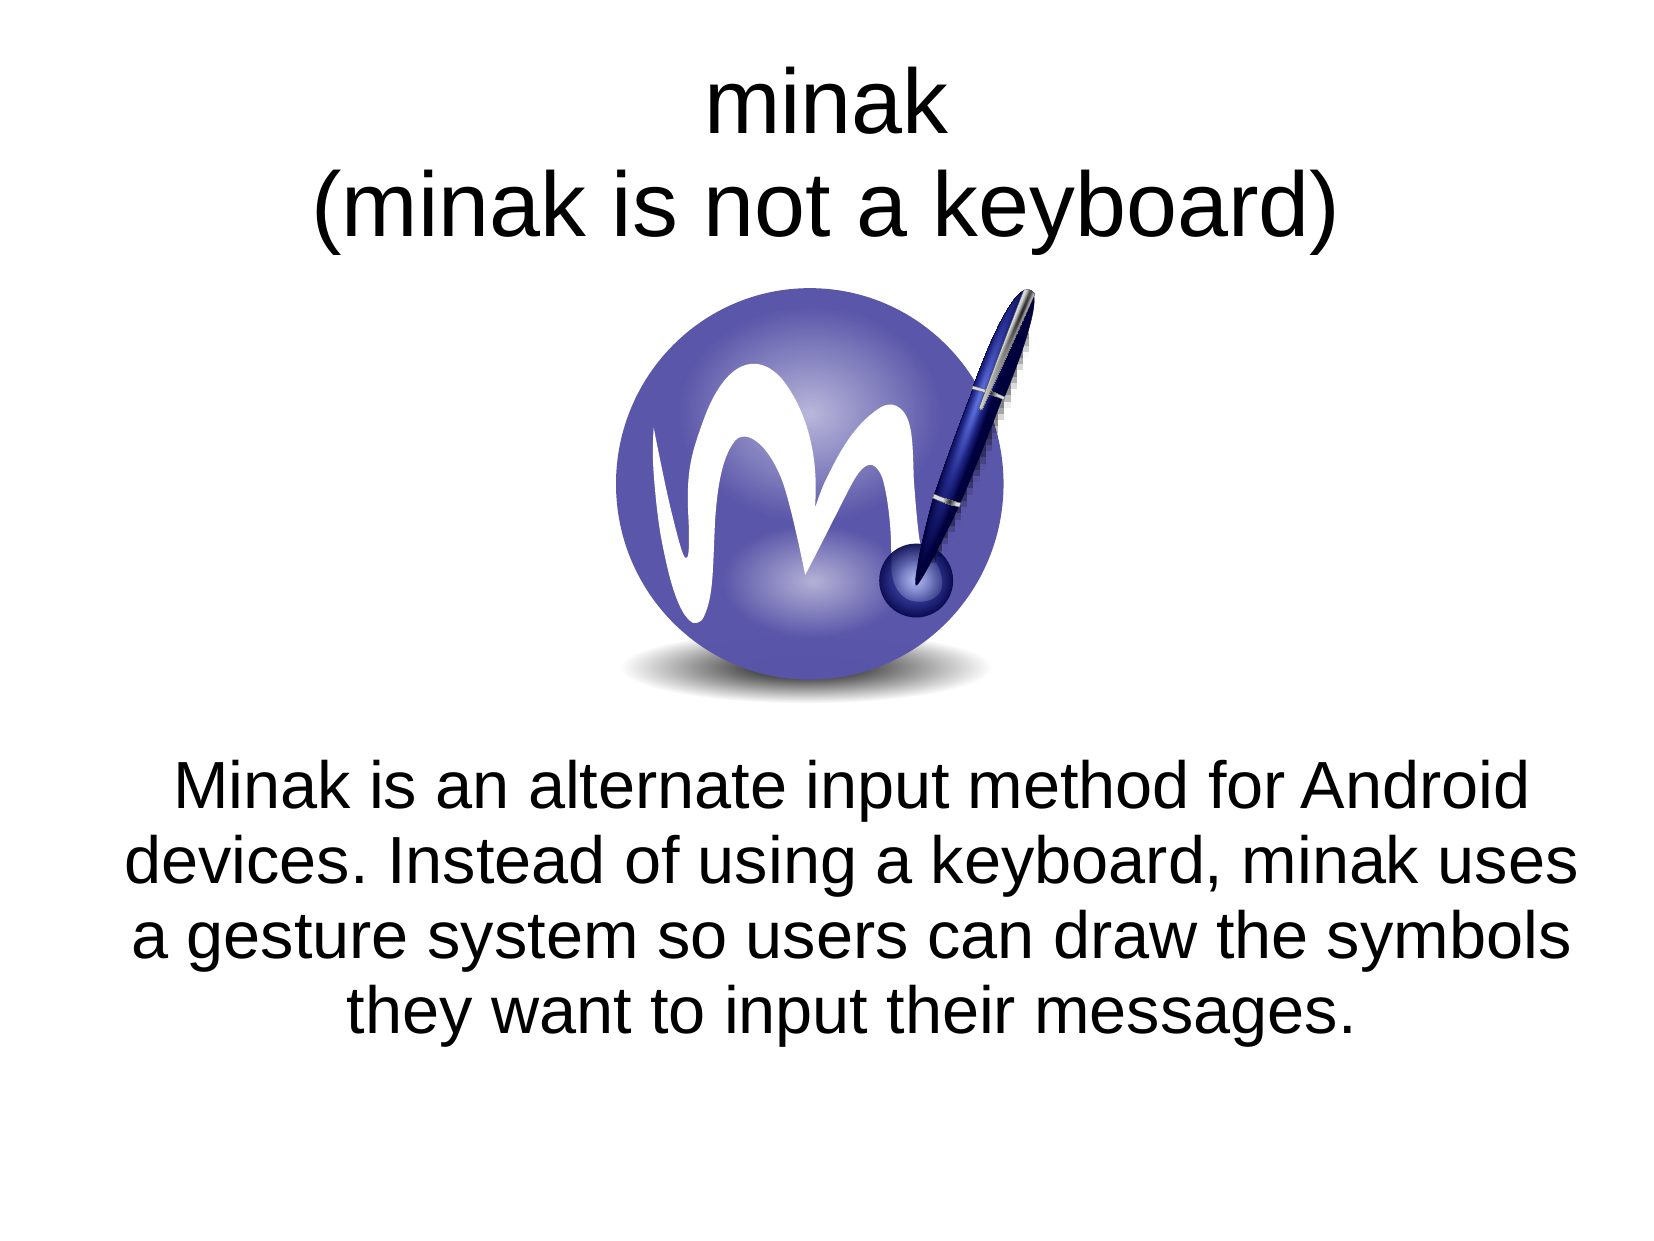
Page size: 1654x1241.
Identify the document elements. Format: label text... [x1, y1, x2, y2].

title minak (minak is not a keyboard) [82, 46, 1571, 260]
picture [615, 287, 1036, 708]
subtitle Minak is an alternate input method for Android devices. Instead of using a keyboard, minak uses a gesture system so users can draw the symbols they want to input their messages. [108, 538, 1597, 1241]
